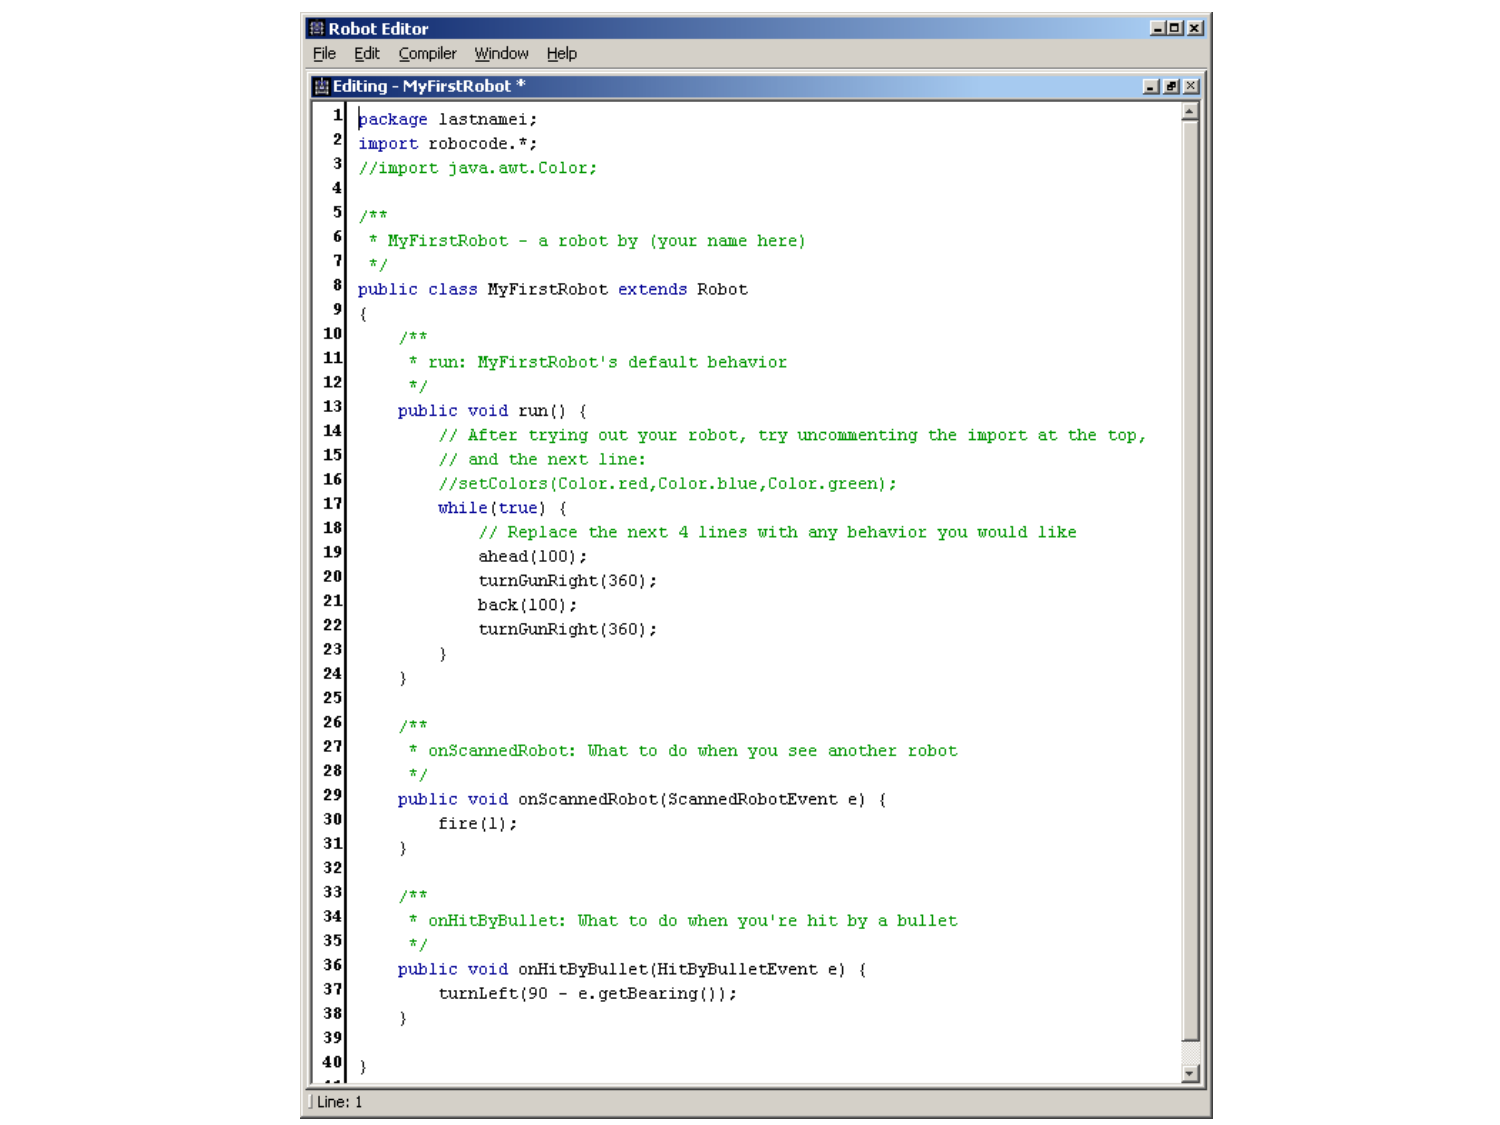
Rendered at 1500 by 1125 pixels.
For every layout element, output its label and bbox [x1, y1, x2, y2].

picture [300, 12, 1213, 1119]
